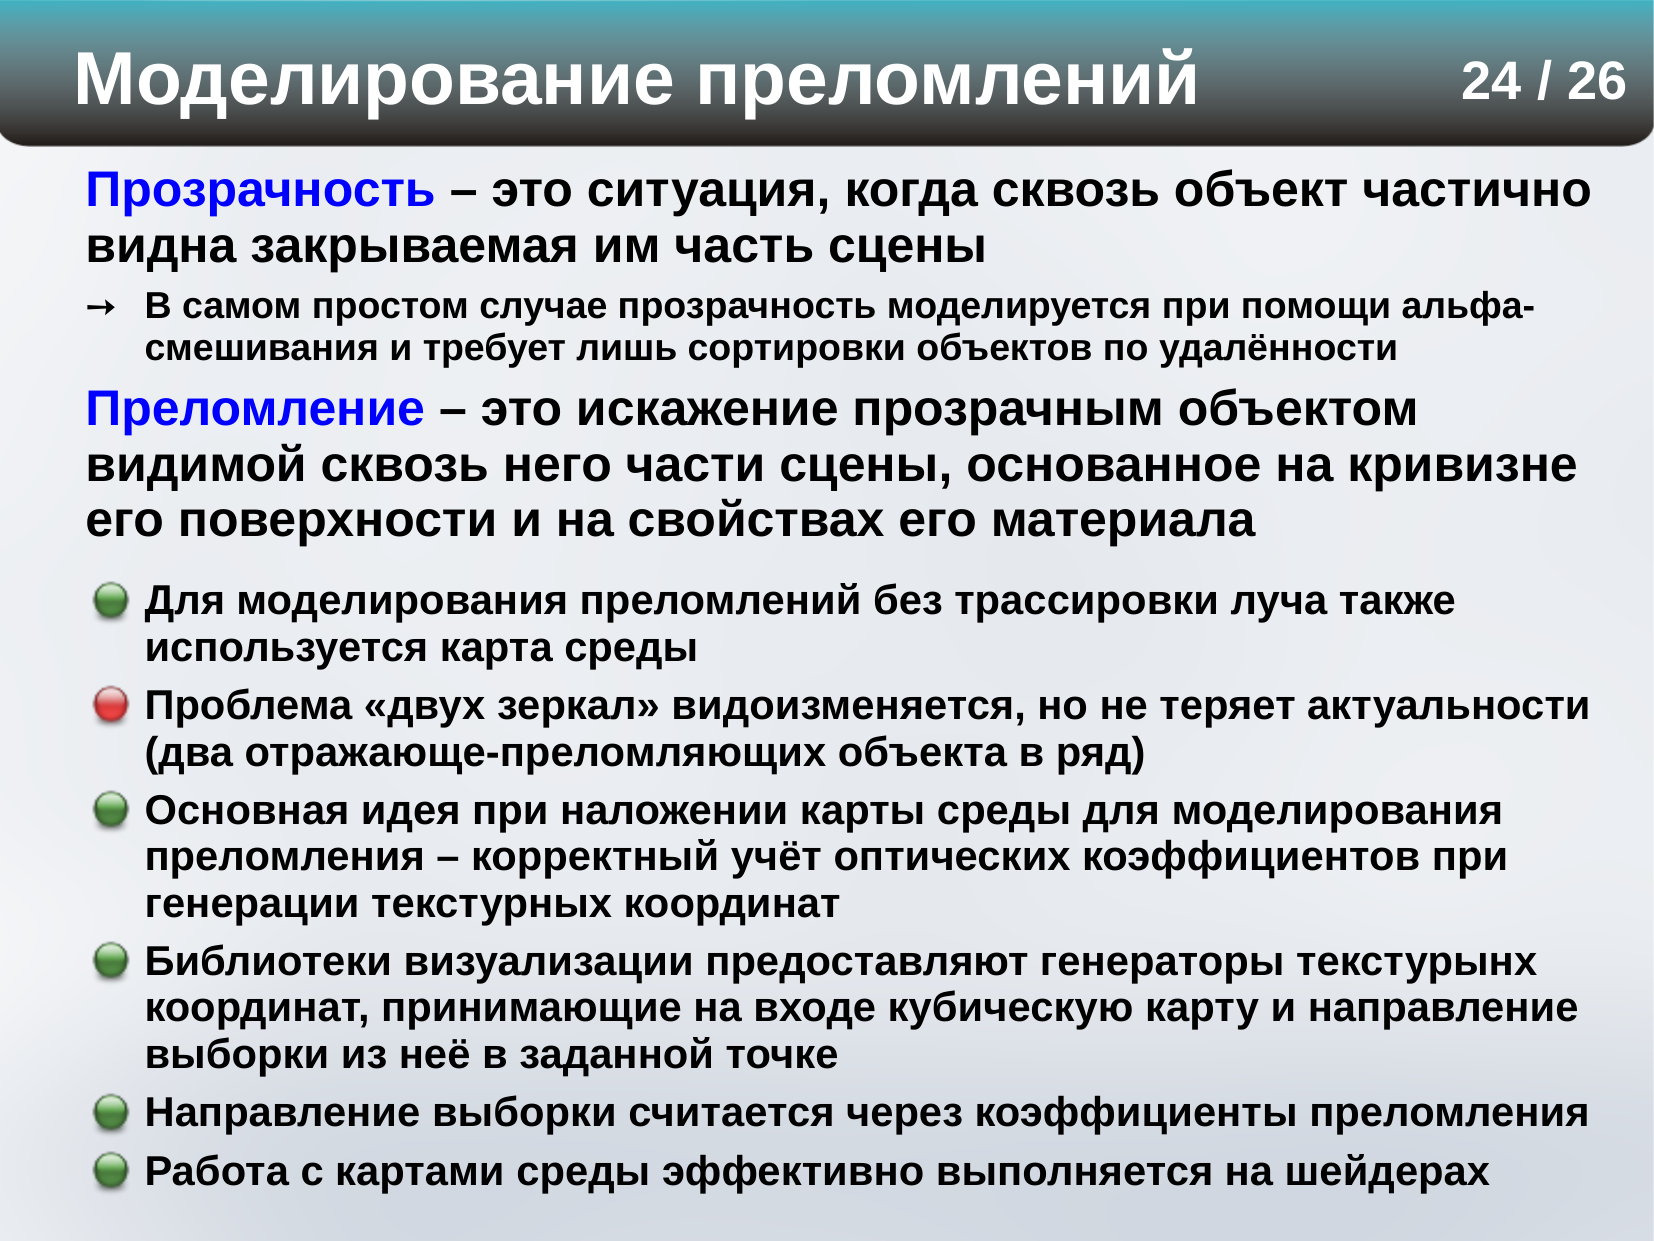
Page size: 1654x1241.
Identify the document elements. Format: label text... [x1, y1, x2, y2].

picture [0, 0, 1654, 1241]
text_box <номер> / 26 [1446, 42, 1654, 179]
text_box Прозрачность – это ситуация, когда сквозь объект частично видна закрываемая им часть сцены В самом простом случае прозрачность моделируется при помощи альфа-смешивания и требует лишь сортировки объектов по удалённости Преломление – это искажение прозрачным объектом видимой сквозь него части сцены, основанное на кривизне его поверхности и на свойствах его материала Для моделирования преломлений без трассировки луча также используется карта среды Проблема «двух зеркал» видоизменяется, но не теряет актуальности (два отражающе-преломляющих объекта в ряд) Основная идея при наложении карты среды для моделирования преломления – корректный учёт оптических коэффициентов при генерации текстурных координат Библиотеки визуализации предоставляют генераторы текстурынх координат, принимающие на входе кубическую карту и направление выборки из неё в заданной точке Направление выборки считается через коэффициенты преломления Работа с картами среды эффективно выполняется на шейдерах [70, 153, 1625, 1202]
text_box Моделирование преломлений [59, 29, 1300, 129]
